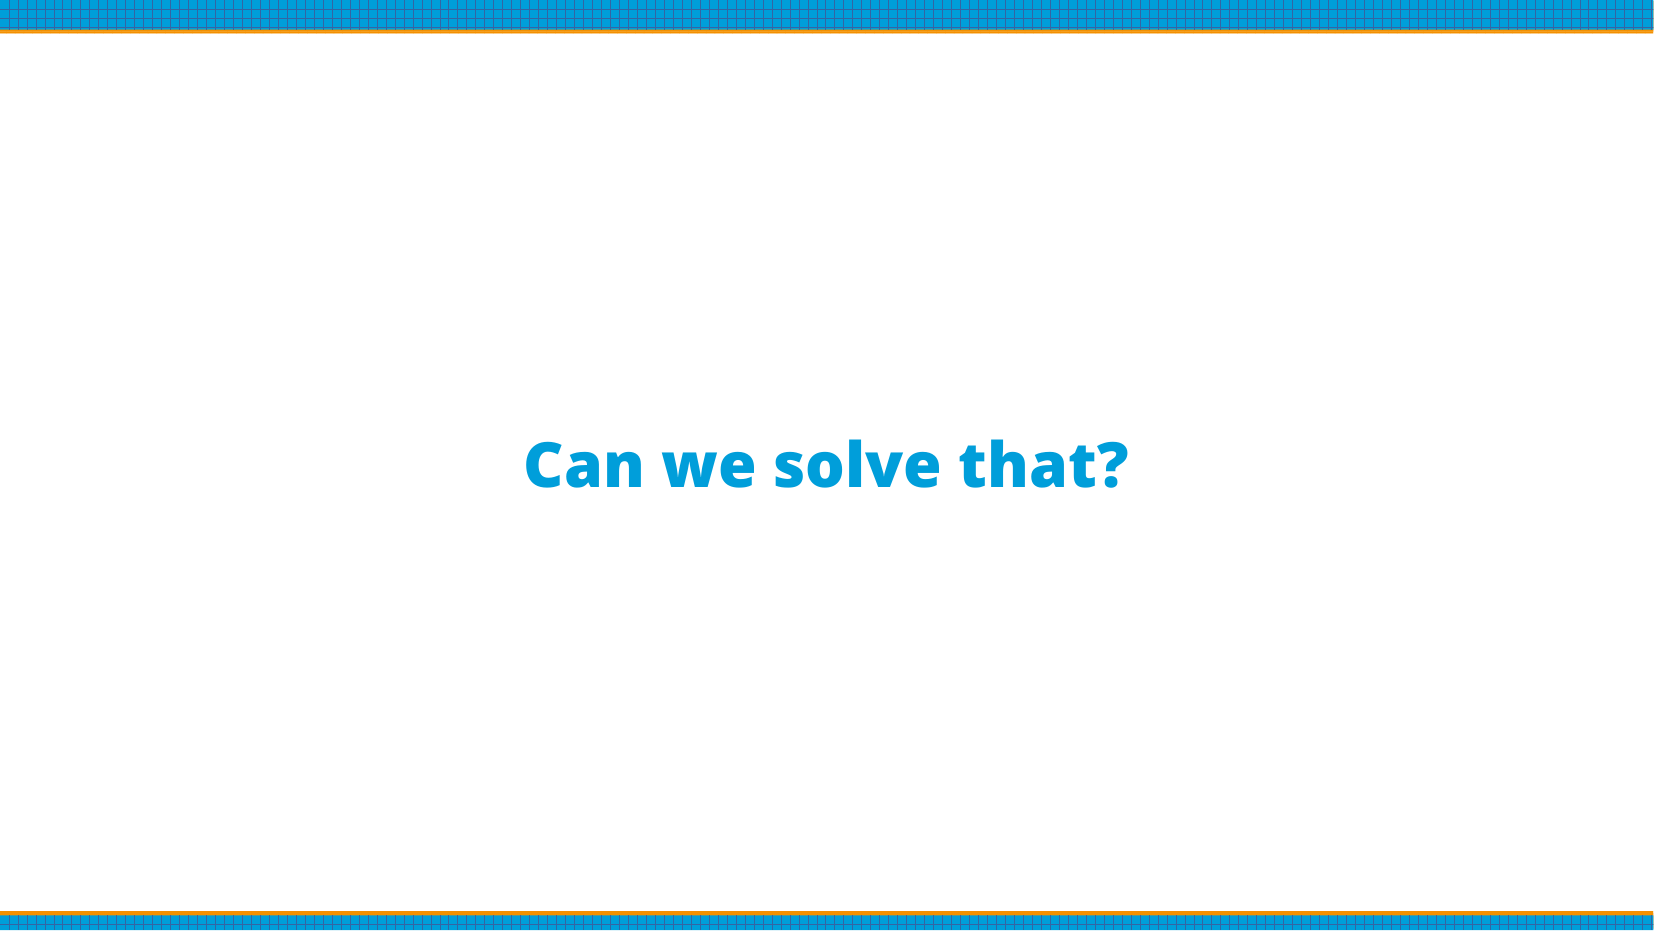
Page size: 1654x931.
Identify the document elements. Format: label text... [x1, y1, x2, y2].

subtitle Can we solve that? [82, 103, 1571, 824]
